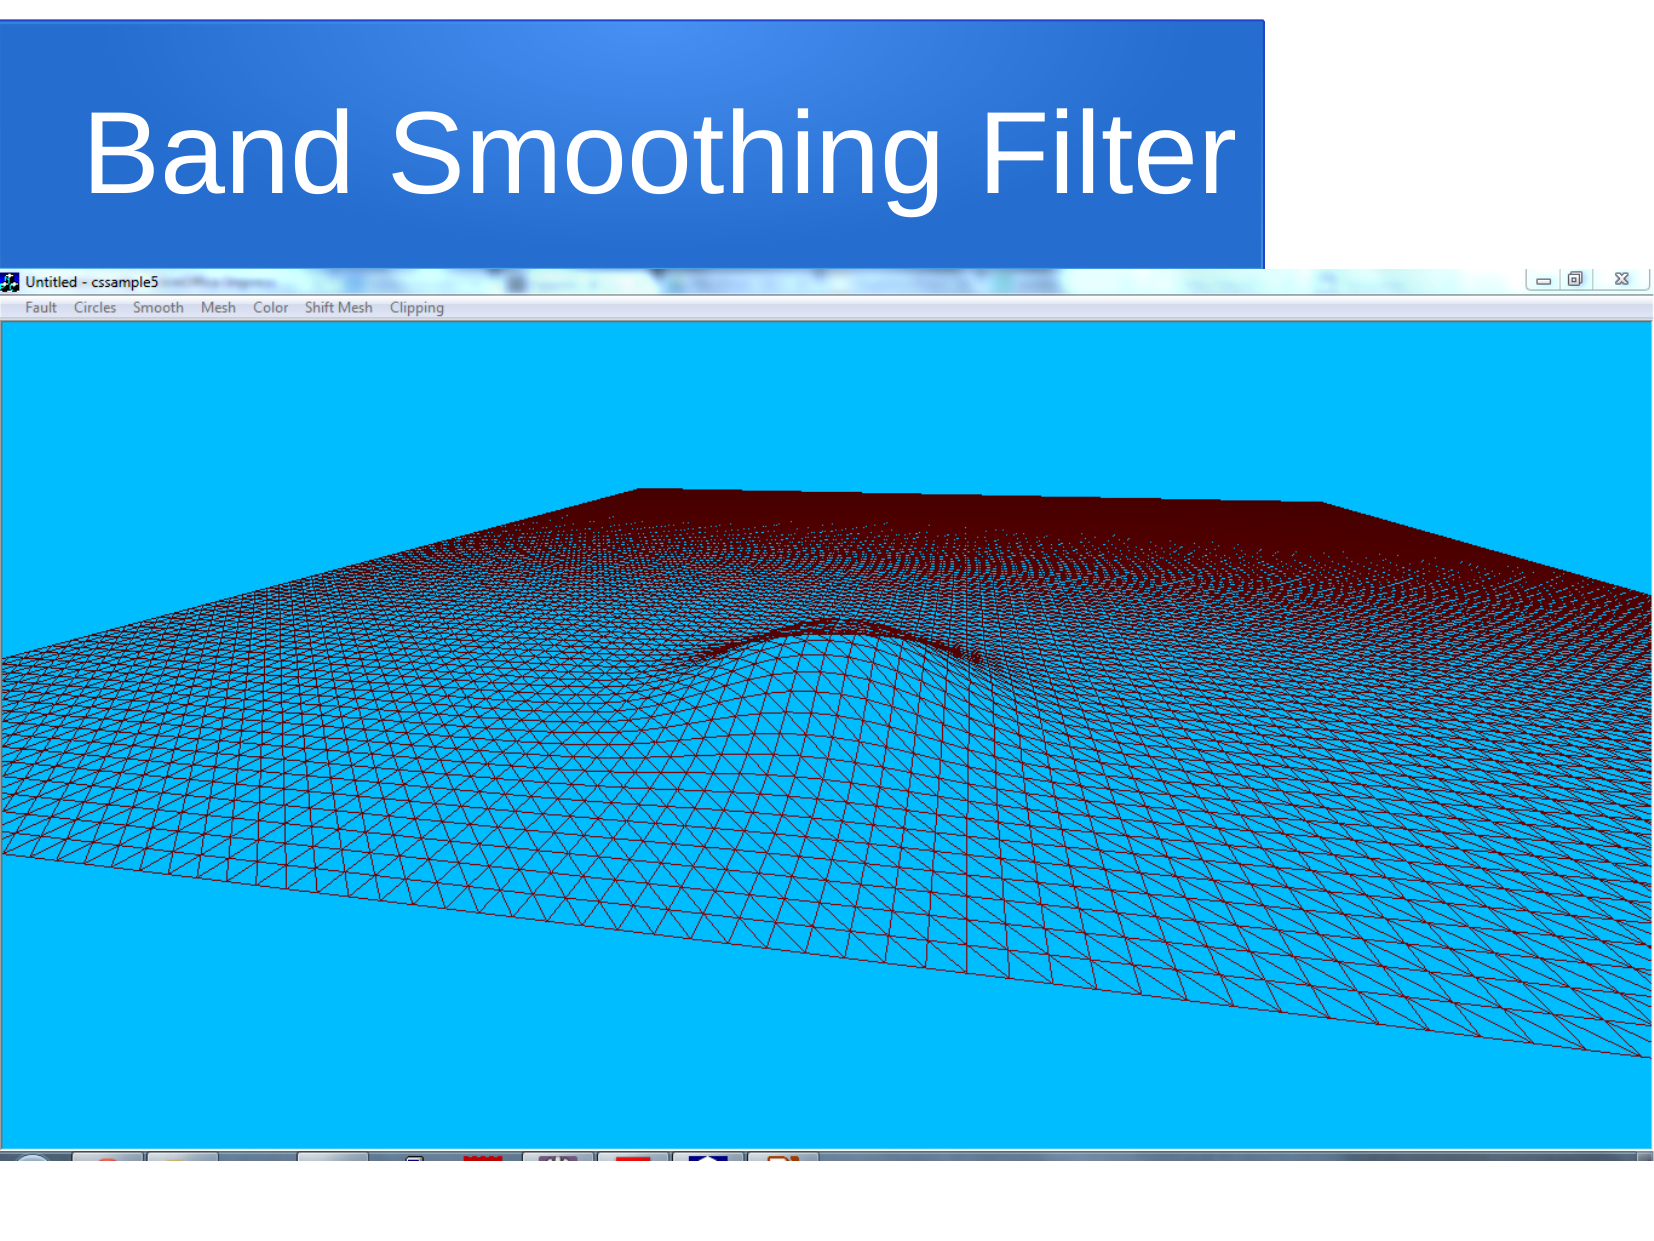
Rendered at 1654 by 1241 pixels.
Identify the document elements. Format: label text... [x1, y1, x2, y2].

picture [0, 269, 1654, 1161]
title Band Smoothing Filter [82, 49, 1250, 257]
